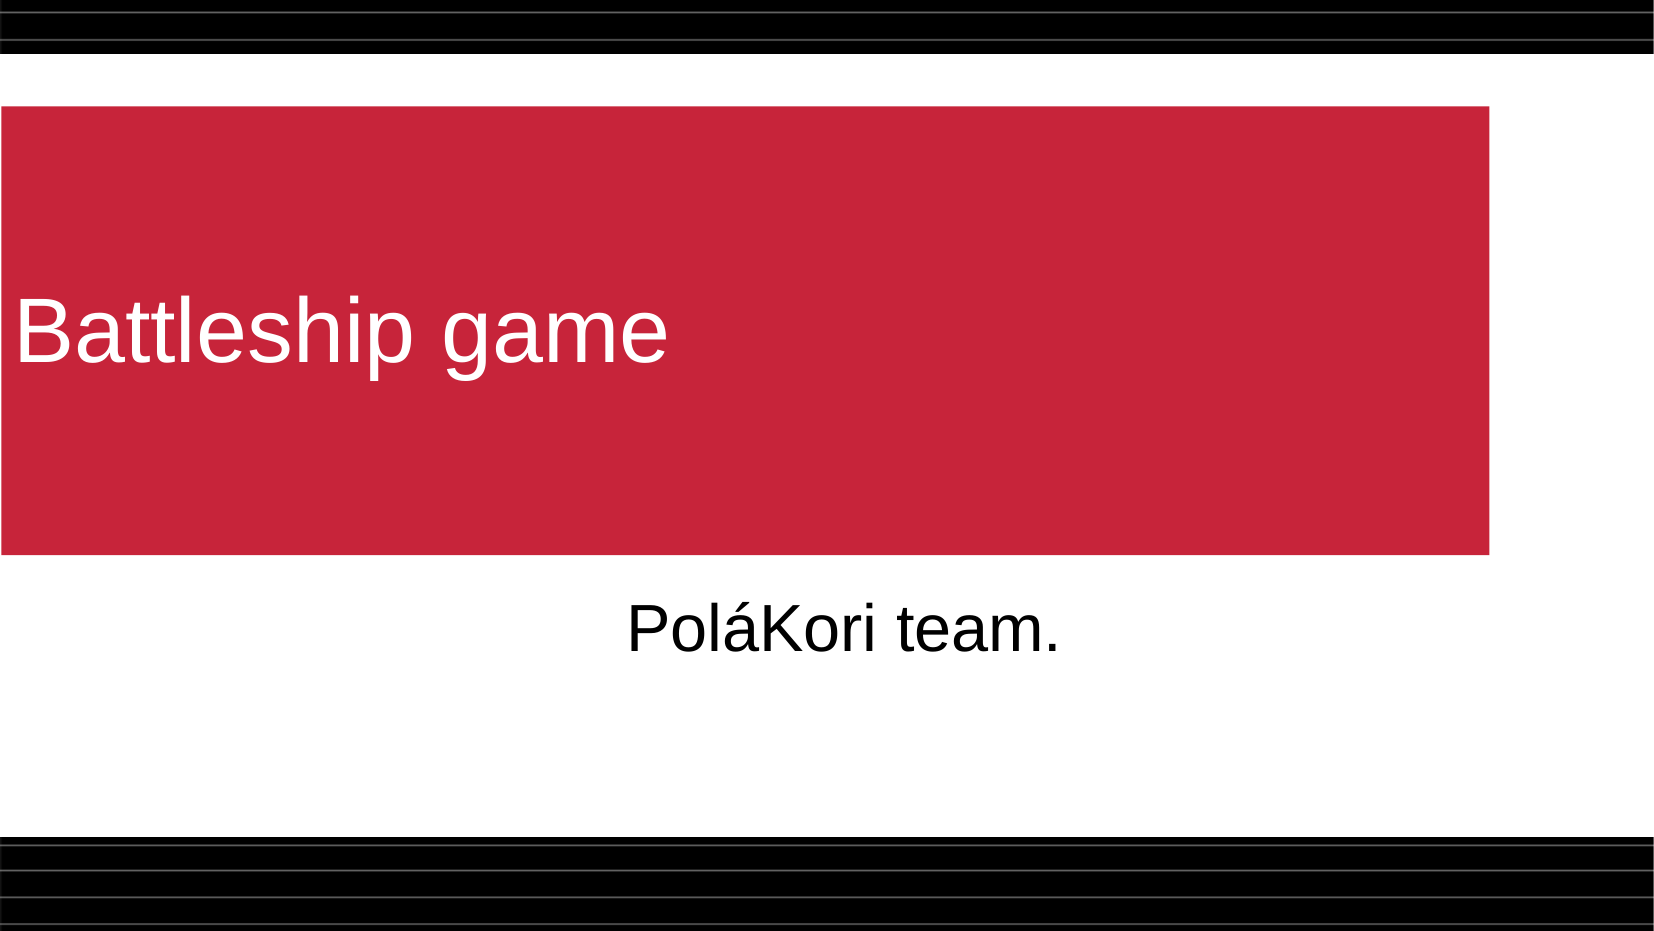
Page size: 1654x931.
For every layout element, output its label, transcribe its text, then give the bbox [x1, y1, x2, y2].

subtitle PoláKori team. [625, 590, 1489, 804]
title Battleship game [1, 106, 1490, 556]
picture [0, 0, 1654, 54]
picture [0, 837, 1654, 931]
